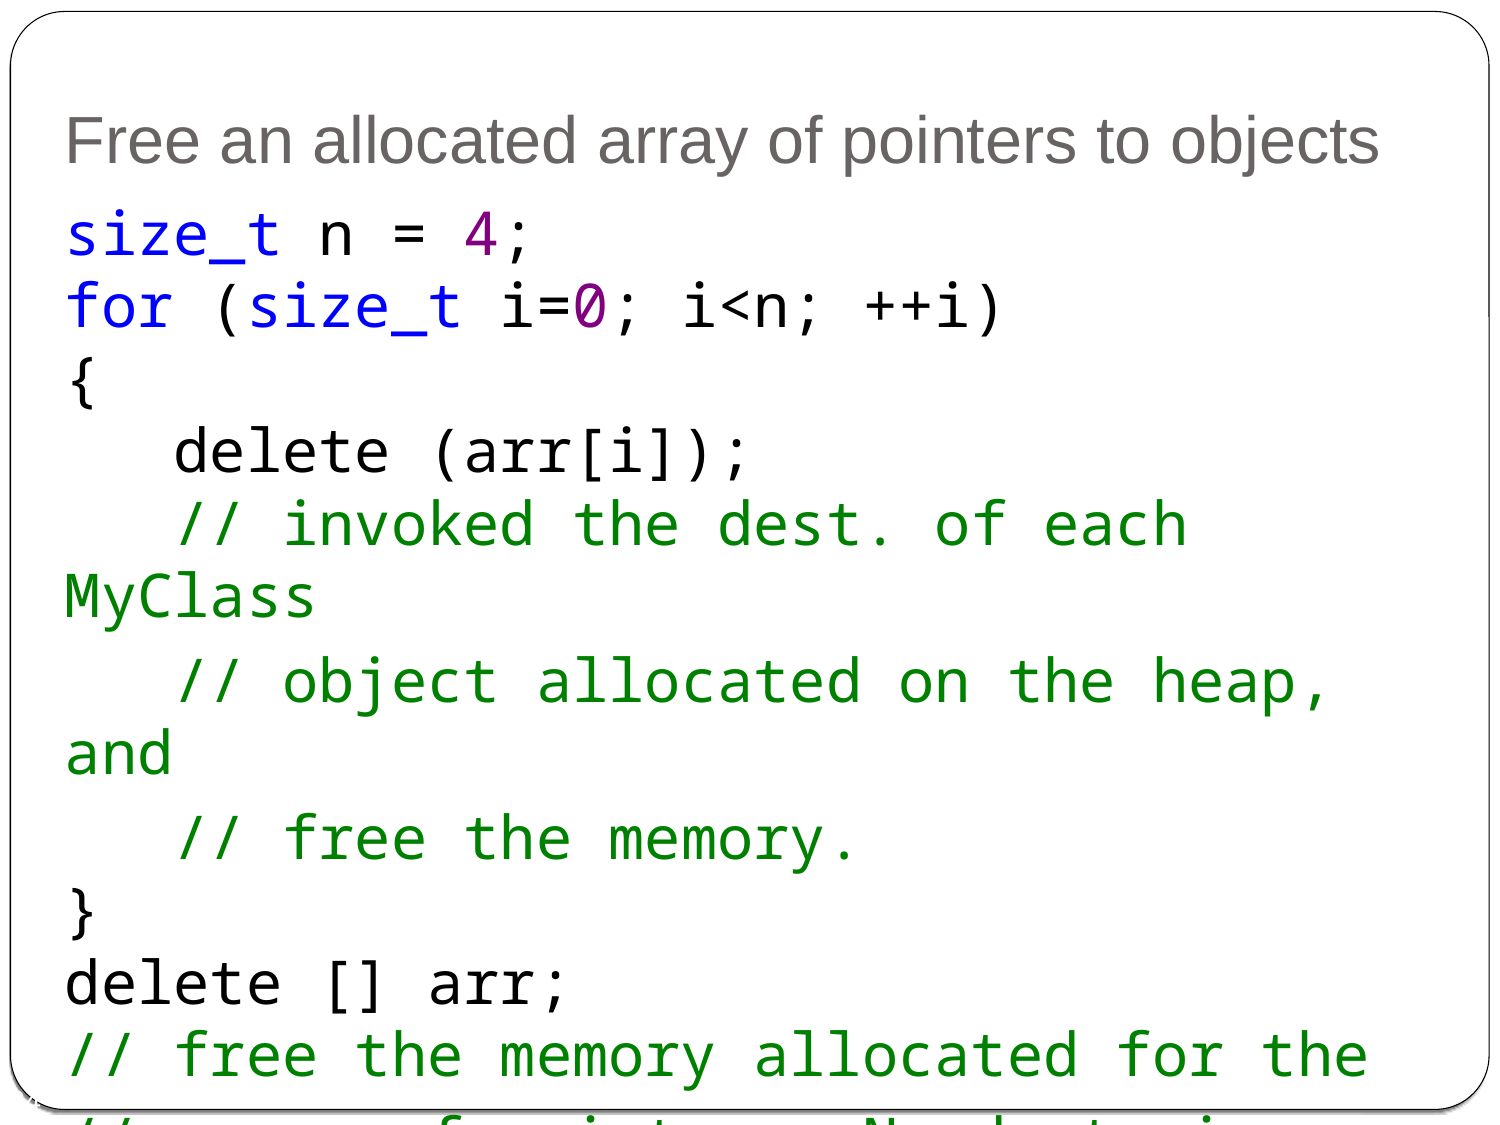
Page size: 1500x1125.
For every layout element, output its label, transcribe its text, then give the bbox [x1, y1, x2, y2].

title Free an allocated array of pointers to objects [50, 62, 1450, 187]
slide_number <number> [0, 1074, 50, 1125]
list size_t n = 4; for (size_t i=0; i<n; ++i) { delete (arr[i]); // invoked the dest. of each MyClass // object allocated on the heap, and // free the memory. } delete [] arr; // free the memory allocated for the // array of pointers. No dest. is invoked [50, 187, 1450, 1125]
